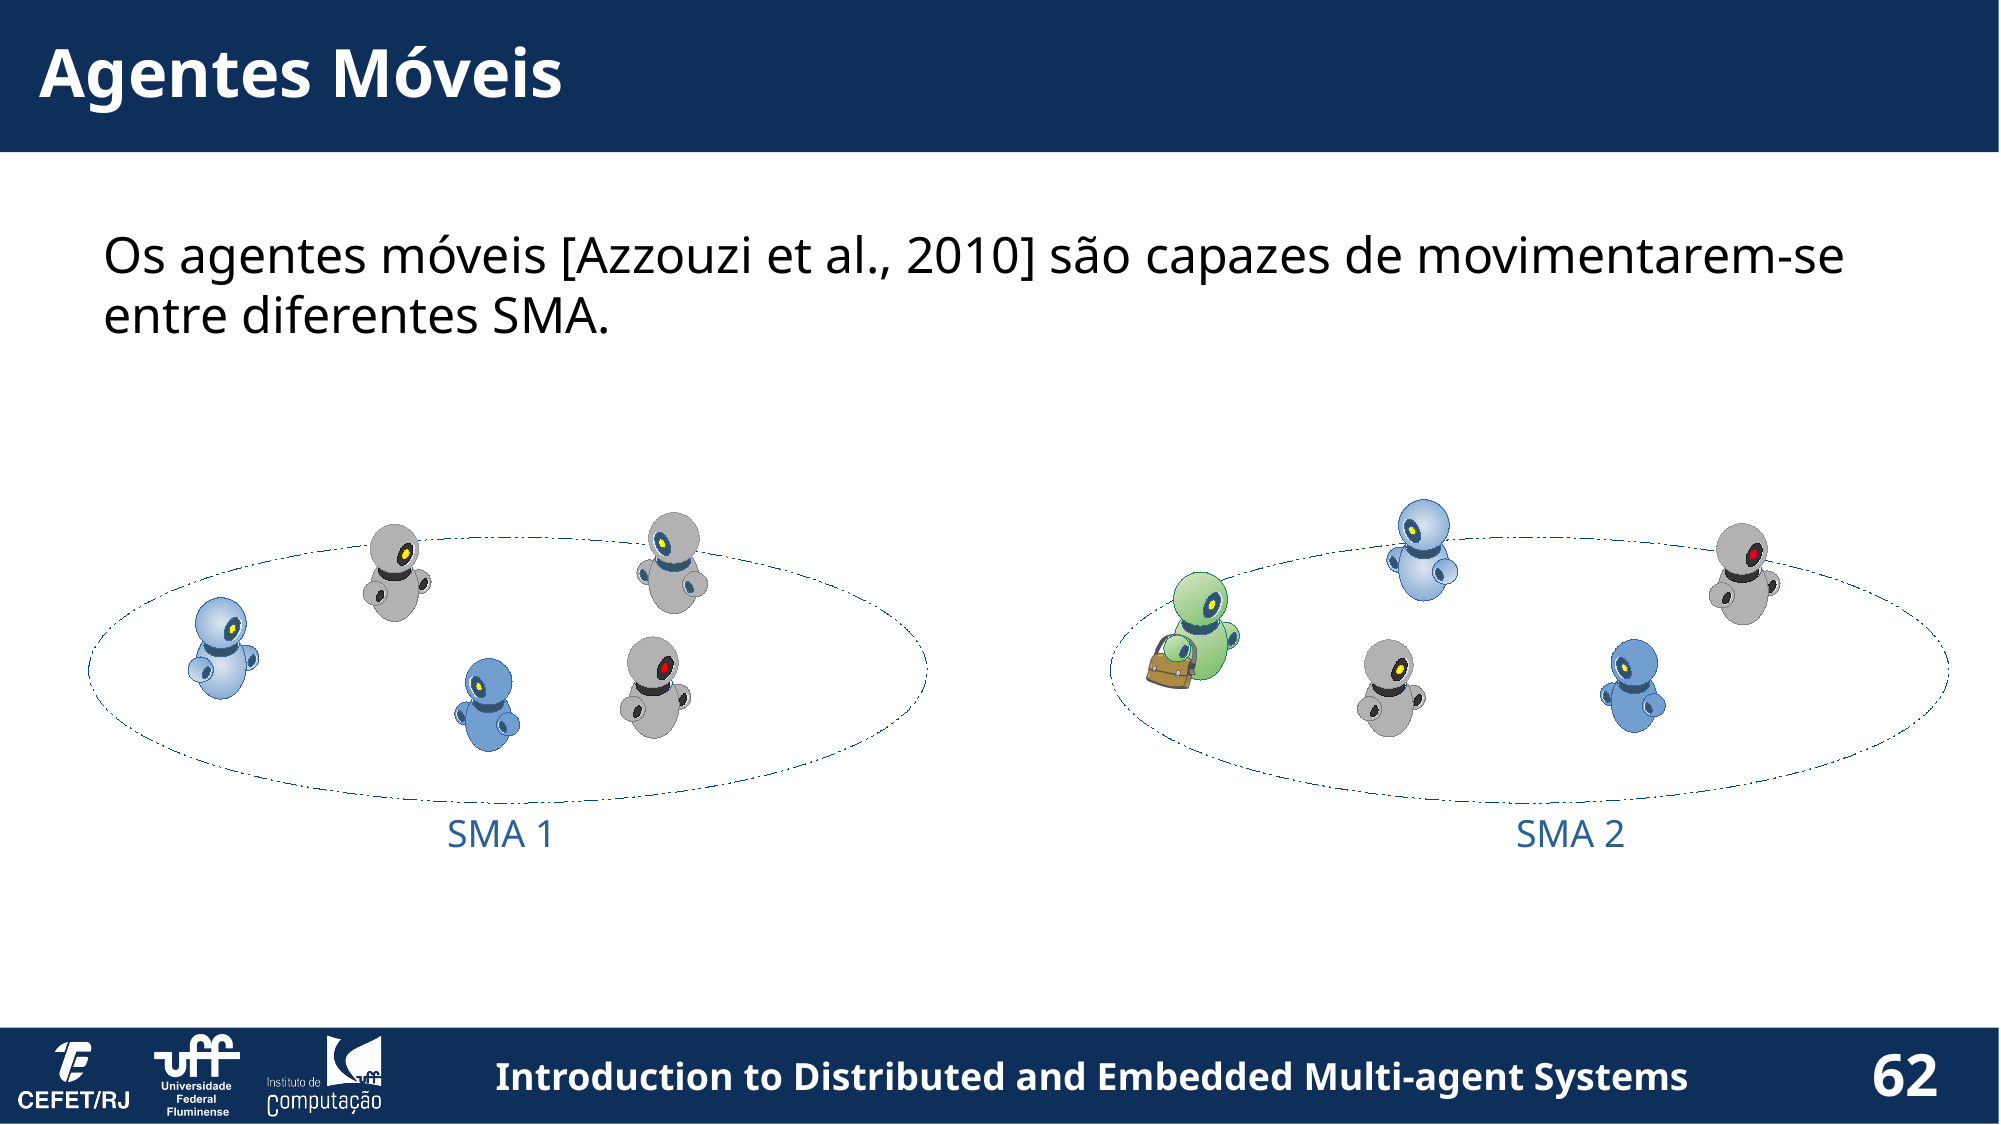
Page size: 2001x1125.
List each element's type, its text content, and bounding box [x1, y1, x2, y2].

text_box [1357, 639, 1426, 737]
text_box [1163, 572, 1240, 681]
text_box [188, 597, 259, 700]
text_box [363, 524, 432, 622]
text_box [1386, 499, 1458, 602]
text_box SMA 2 [1393, 803, 1748, 863]
picture [153, 1033, 241, 1121]
text_box Agentes Móveis [25, 23, 1999, 119]
text_box SMA 1 [324, 803, 680, 863]
text_box Os agentes móveis [Azzouzi et al., 2010] são capazes de movimentarem-se entre diferentes SMA. [88, 216, 1947, 352]
text_box [1600, 639, 1666, 733]
text_box [620, 636, 691, 739]
picture [265, 1033, 383, 1117]
picture [1146, 634, 1197, 689]
text_box [636, 512, 708, 614]
picture [18, 1021, 129, 1125]
text_box [454, 658, 520, 752]
text_box [1709, 523, 1781, 625]
